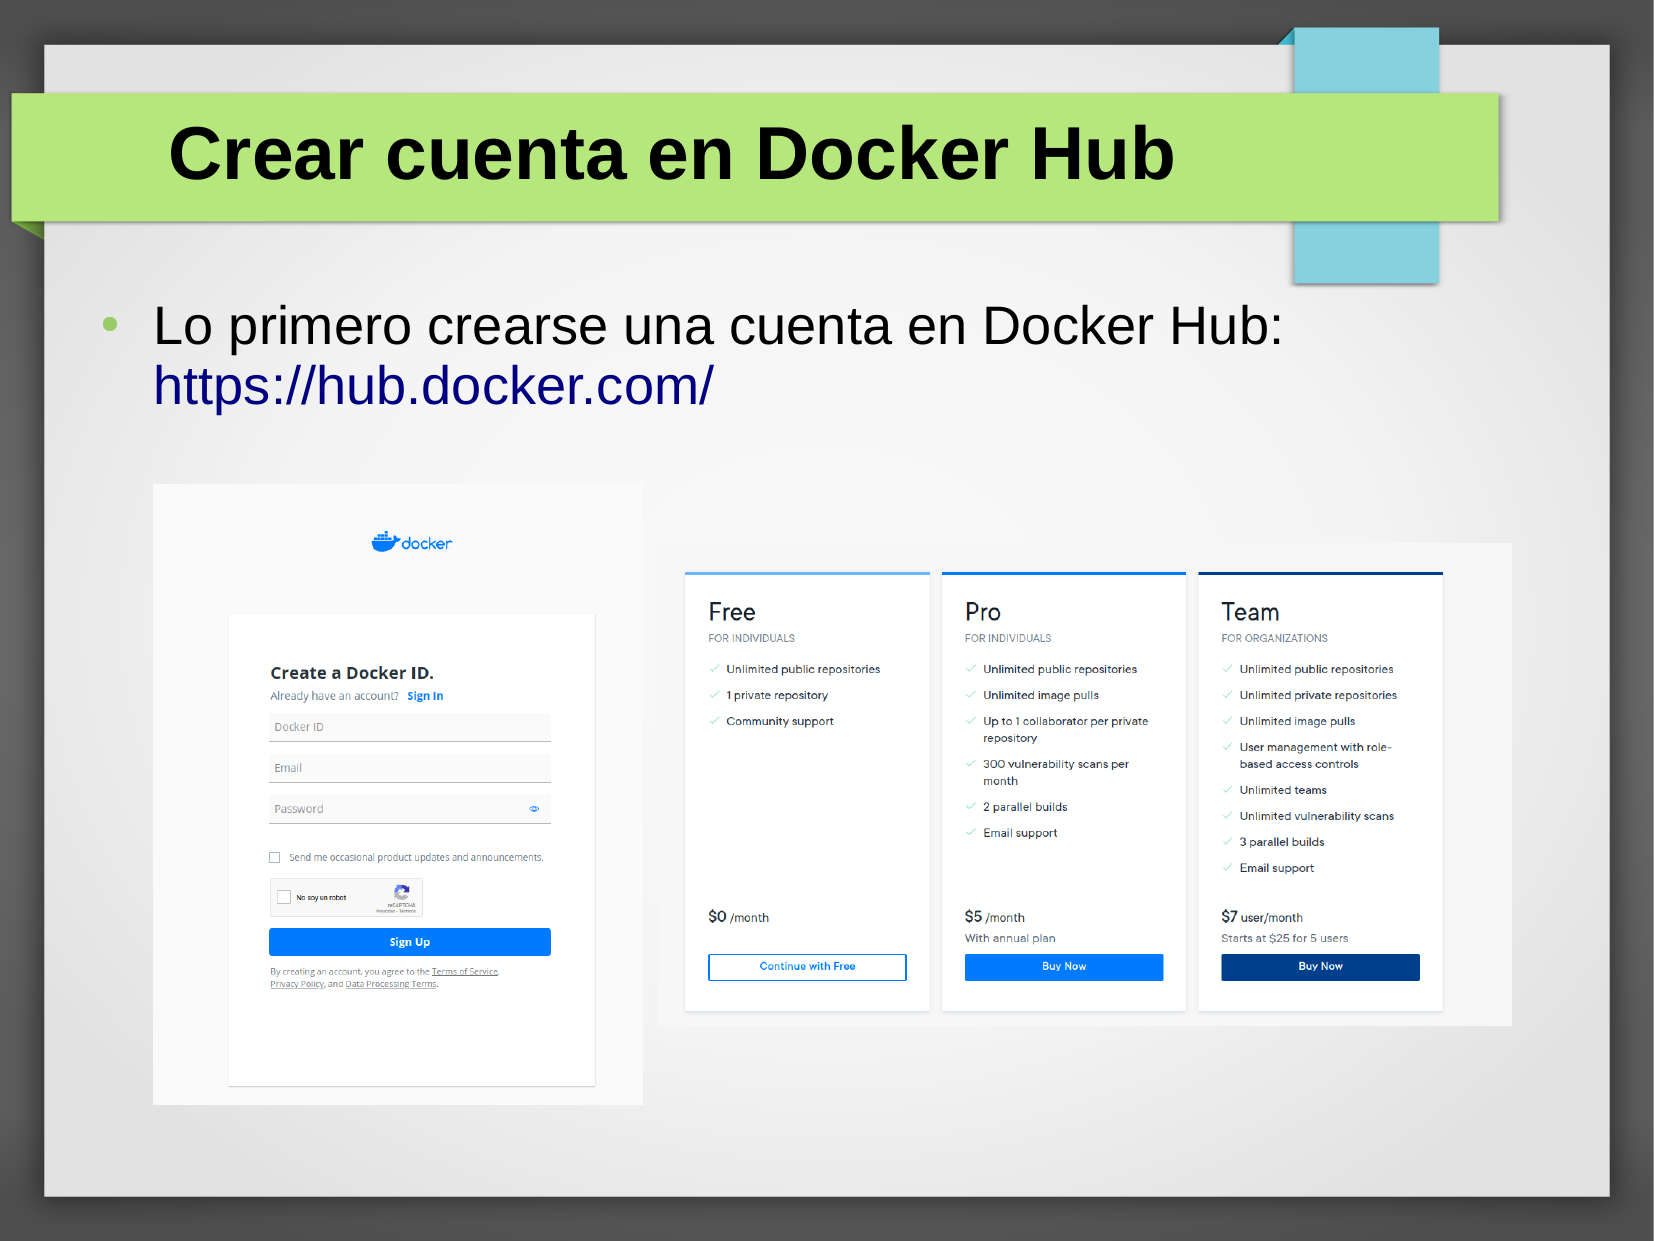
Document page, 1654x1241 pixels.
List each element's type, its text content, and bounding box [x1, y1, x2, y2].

list Lo primero crearse una cuenta en Docker Hub: https://hub.docker.com/ [82, 295, 1571, 1015]
picture [0, 0, 1654, 1241]
title Crear cuenta en Docker Hub [82, 94, 1264, 213]
